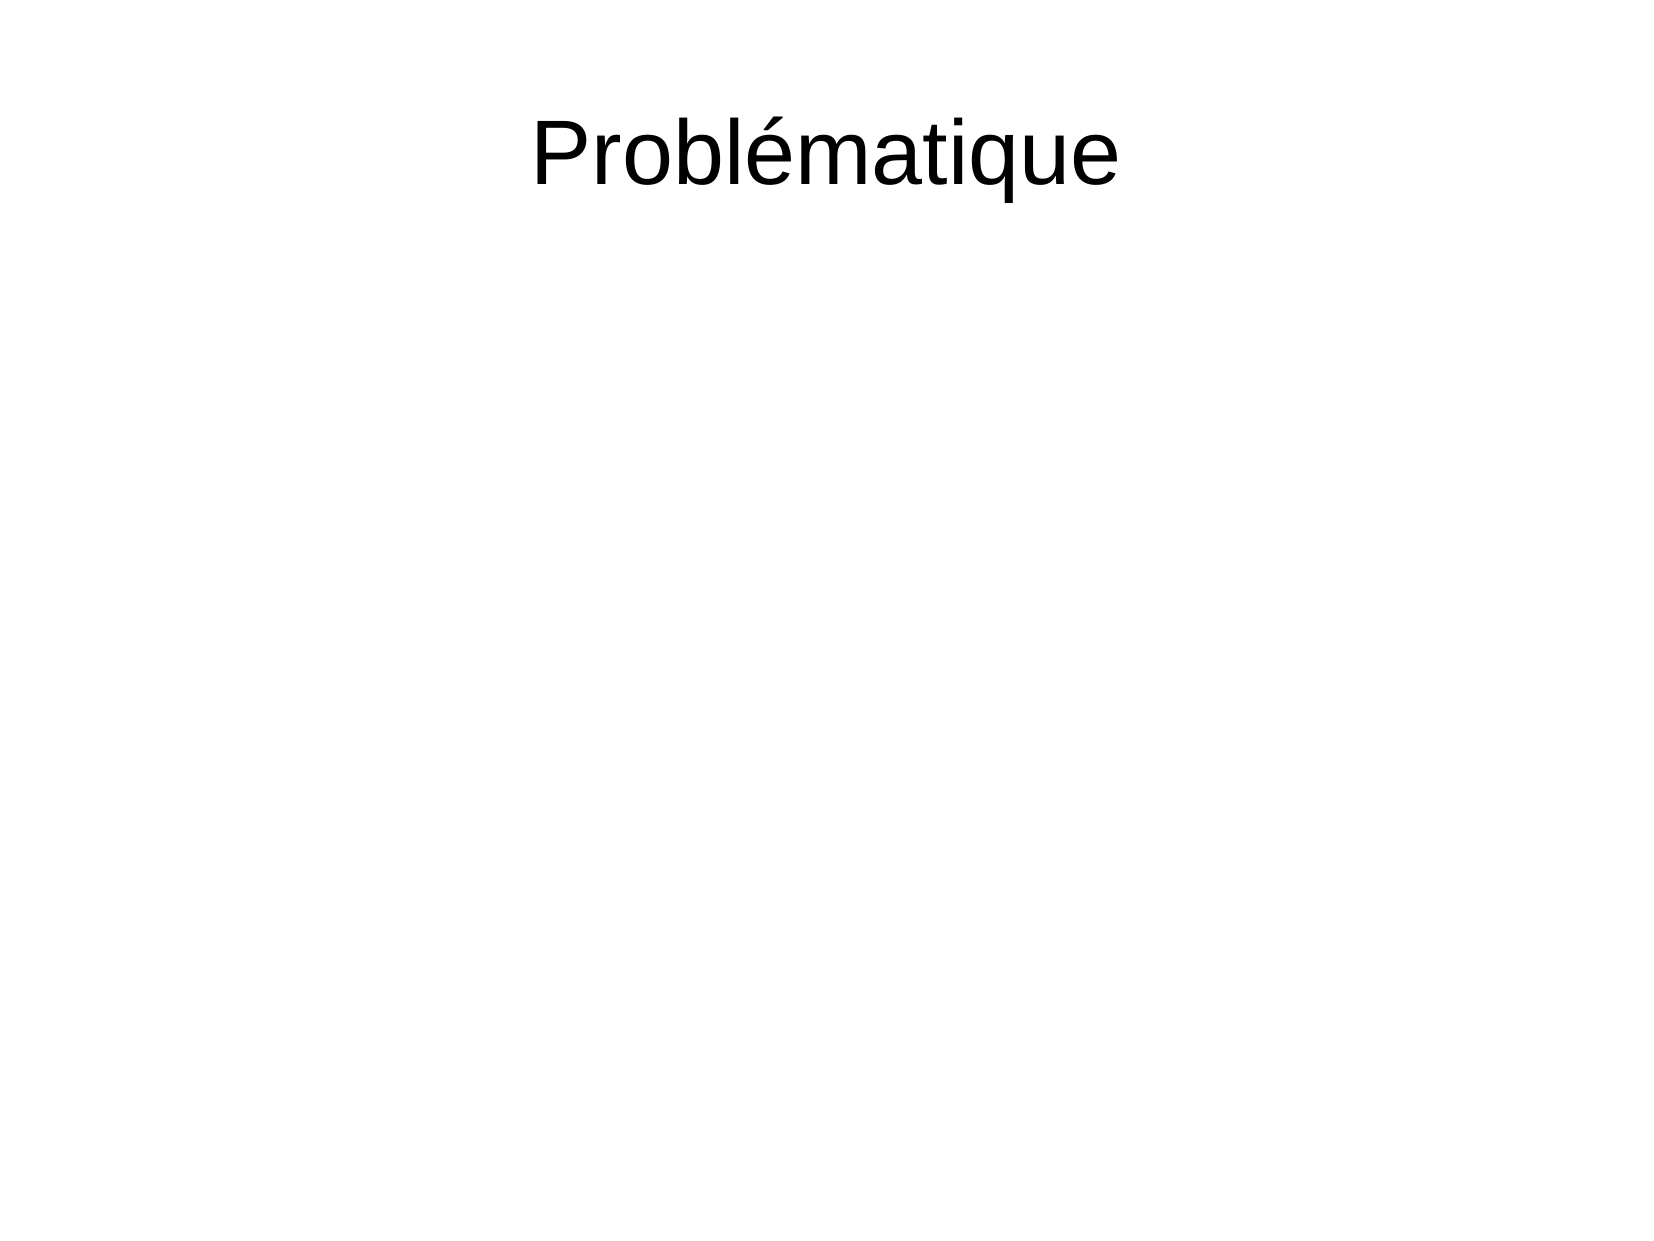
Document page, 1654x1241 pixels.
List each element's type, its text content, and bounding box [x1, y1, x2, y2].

title Problématique [82, 49, 1571, 257]
